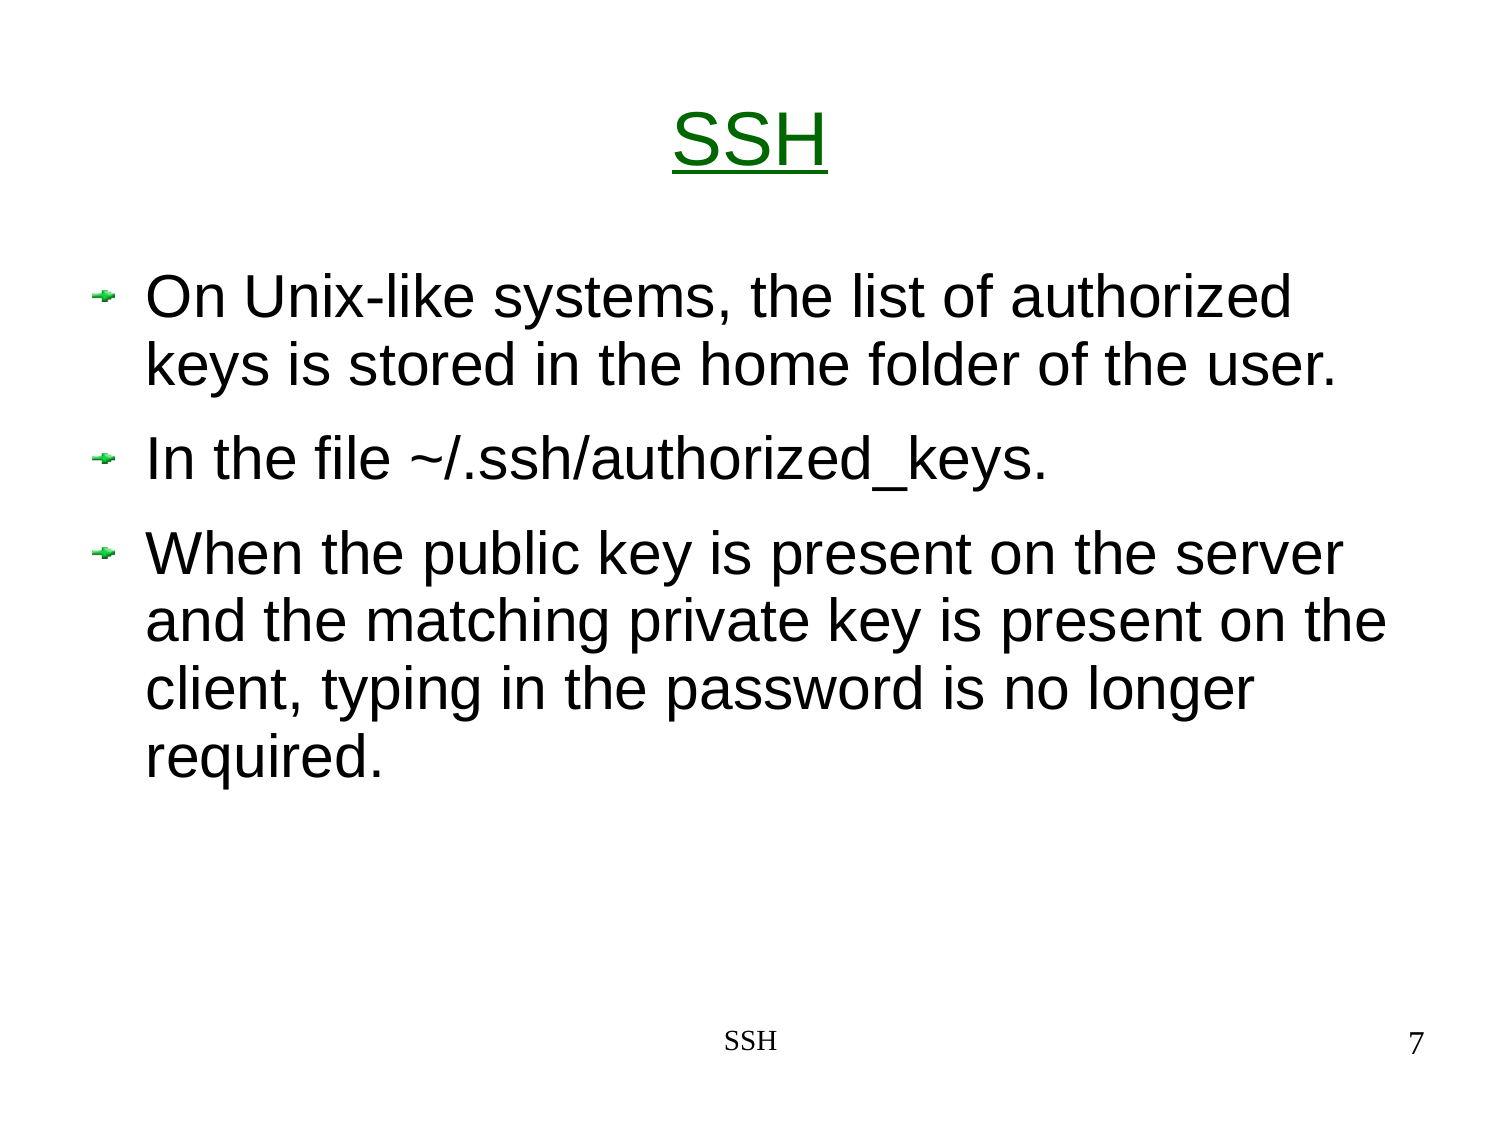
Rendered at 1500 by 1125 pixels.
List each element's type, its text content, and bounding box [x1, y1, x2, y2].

title SSH [75, 45, 1425, 233]
list On Unix-like systems, the list of authorized keys is stored in the home folder of the user. In the file ~/.ssh/authorized_keys. When the public key is present on the server and the matching private key is present on the client, typing in the password is no longer required. [75, 262, 1425, 1006]
